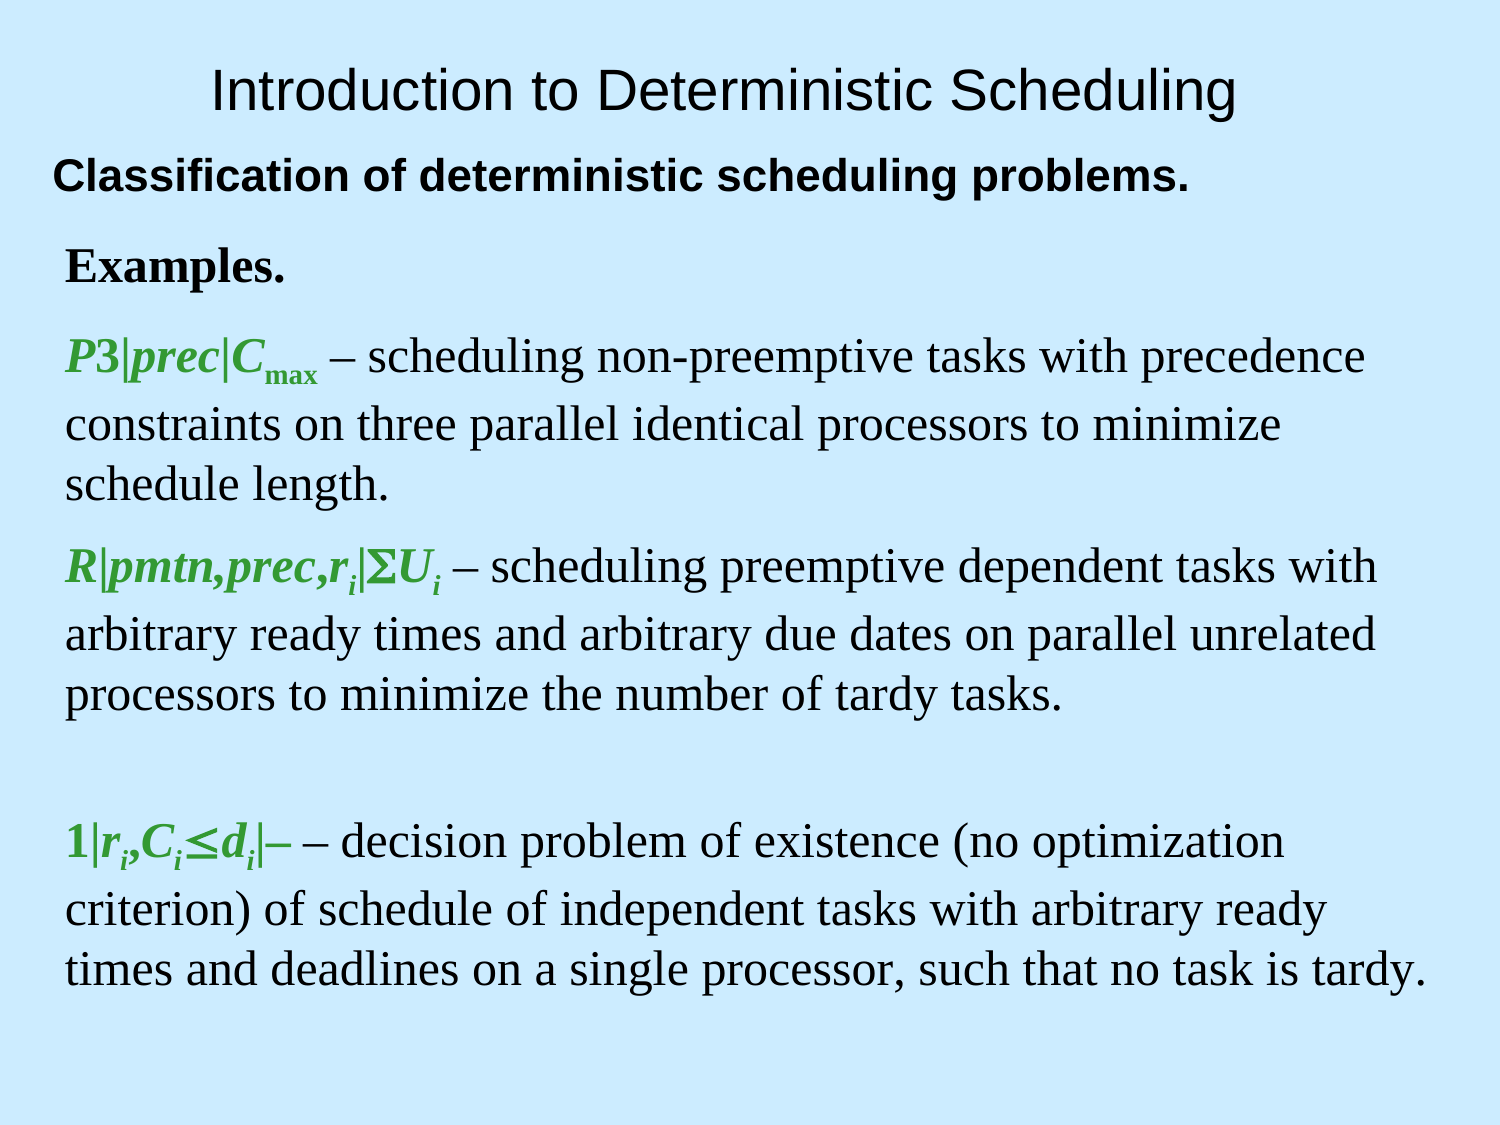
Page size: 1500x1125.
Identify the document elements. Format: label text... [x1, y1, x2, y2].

text_box Classification of deterministic scheduling problems. [37, 137, 1326, 208]
title Introduction to Deterministic Scheduling [0, 12, 1450, 163]
text_box R|pmtn,prec,ri|Ui – scheduling preemptive dependent tasks with arbitrary ready times and arbitrary due dates on parallel unrelated processors to minimize the number of tardy tasks. [50, 524, 1451, 729]
text_box 1|ri,Cidi|– – decision problem of existence (no optimization criterion) of schedule of independent tasks with arbitrary ready times and deadlines on a single processor, such that no task is tardy. [50, 799, 1451, 1004]
text_box P3|prec|Cmax – scheduling non-preemptive tasks with precedence constraints on three parallel identical processors to minimize schedule length. [50, 314, 1451, 518]
text_box Examples. [49, 224, 601, 301]
